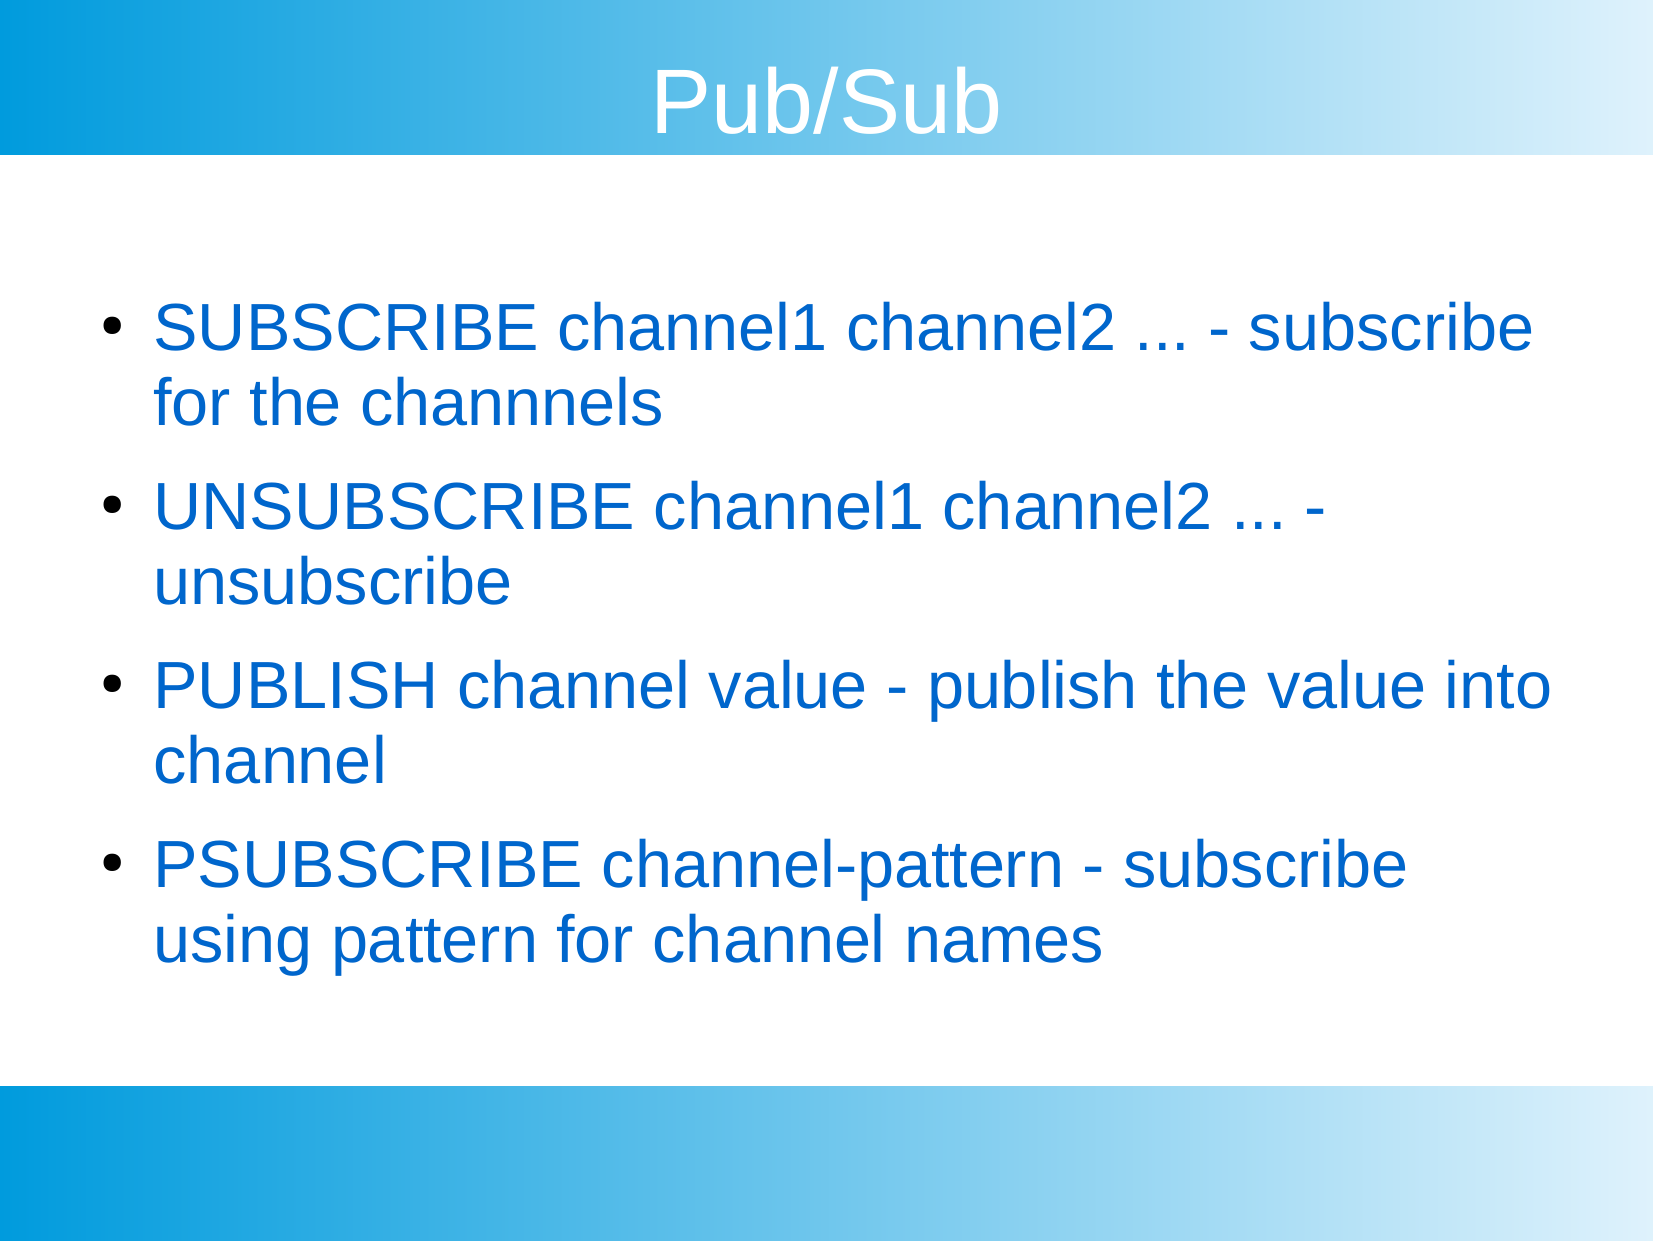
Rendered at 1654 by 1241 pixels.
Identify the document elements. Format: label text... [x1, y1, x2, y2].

list SUBSCRIBE channel1 channel2 ... - subscribe for the channnels UNSUBSCRIBE channel1 channel2 ... - unsubscribe PUBLISH channel value - publish the value into channel PSUBSCRIBE channel-pattern - subscribe using pattern for channel names [82, 290, 1571, 1010]
title Pub/Sub [82, 49, 1571, 155]
